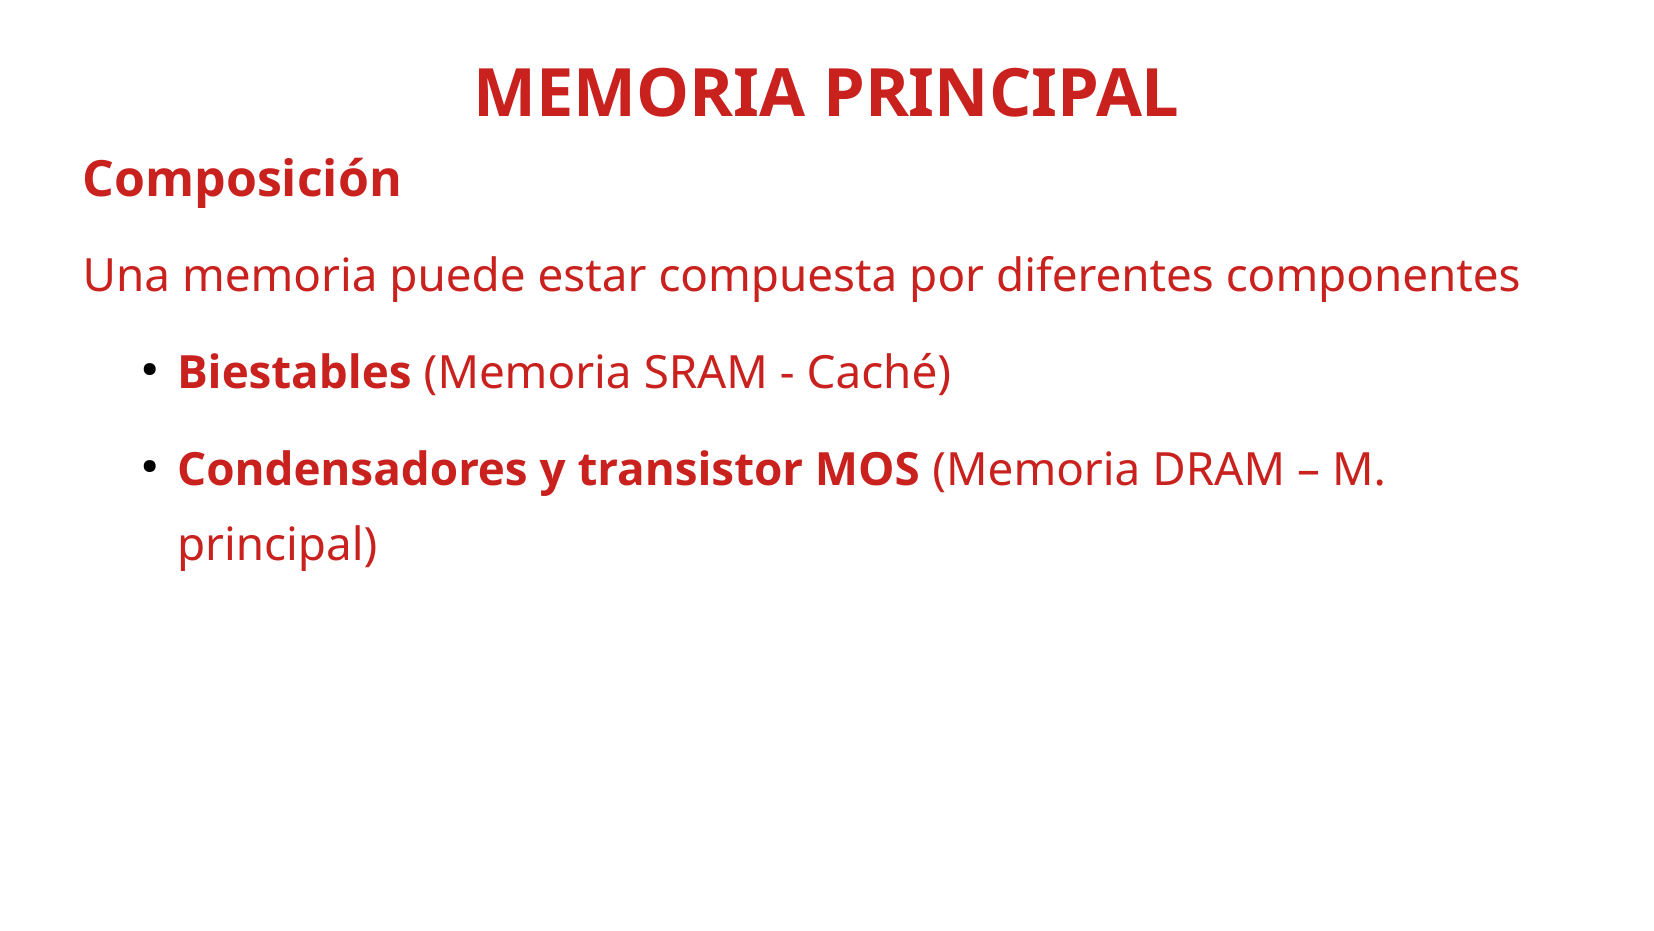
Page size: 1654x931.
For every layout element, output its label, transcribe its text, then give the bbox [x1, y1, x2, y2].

title MEMORIA PRINCIPAL [82, 37, 1571, 147]
subtitle Composición Una memoria puede estar compuesta por diferentes componentes Biestables (Memoria SRAM - Caché) Condensadores y transistor MOS (Memoria DRAM – M. principal) [82, 147, 1571, 827]
